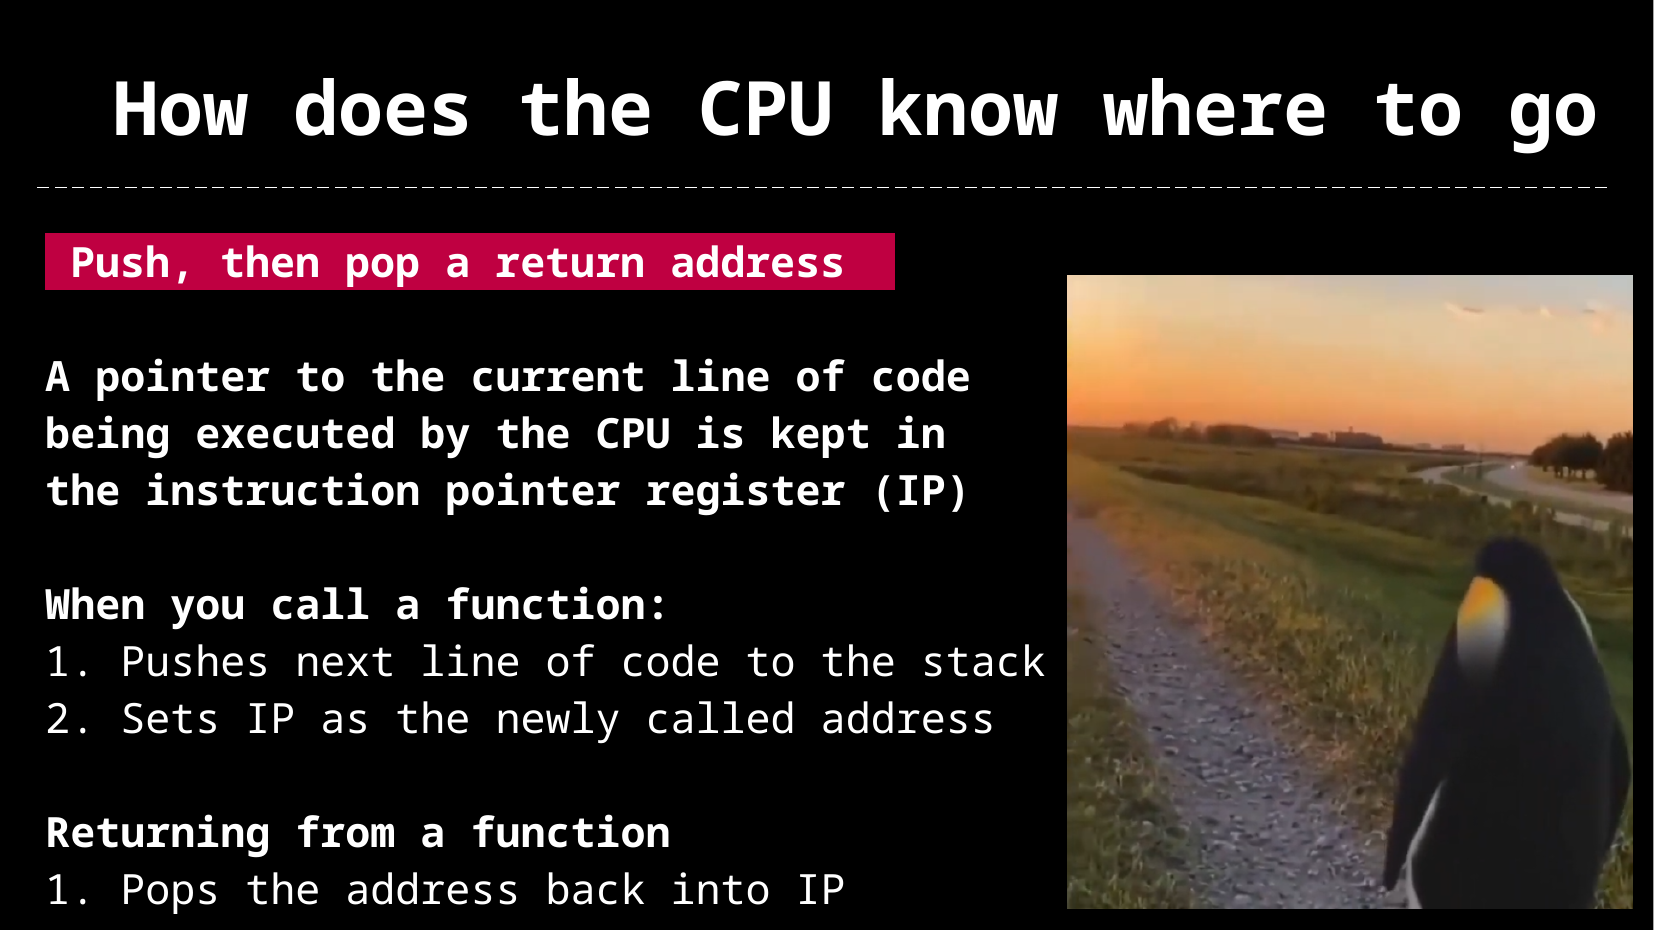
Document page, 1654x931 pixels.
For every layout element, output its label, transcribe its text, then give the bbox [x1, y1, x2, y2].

text_box Push, then pop a return address A pointer to the current line of code being executed by the CPU is kept in the instruction pointer register (IP) When you call a function: 1. Pushes next line of code to the stack 2. Sets IP as the newly called address Returning from a function 1. Pops the address back into IP [45, 232, 1051, 888]
title How does the CPU know where to go [112, 24, 1601, 188]
picture [1067, 275, 1633, 909]
